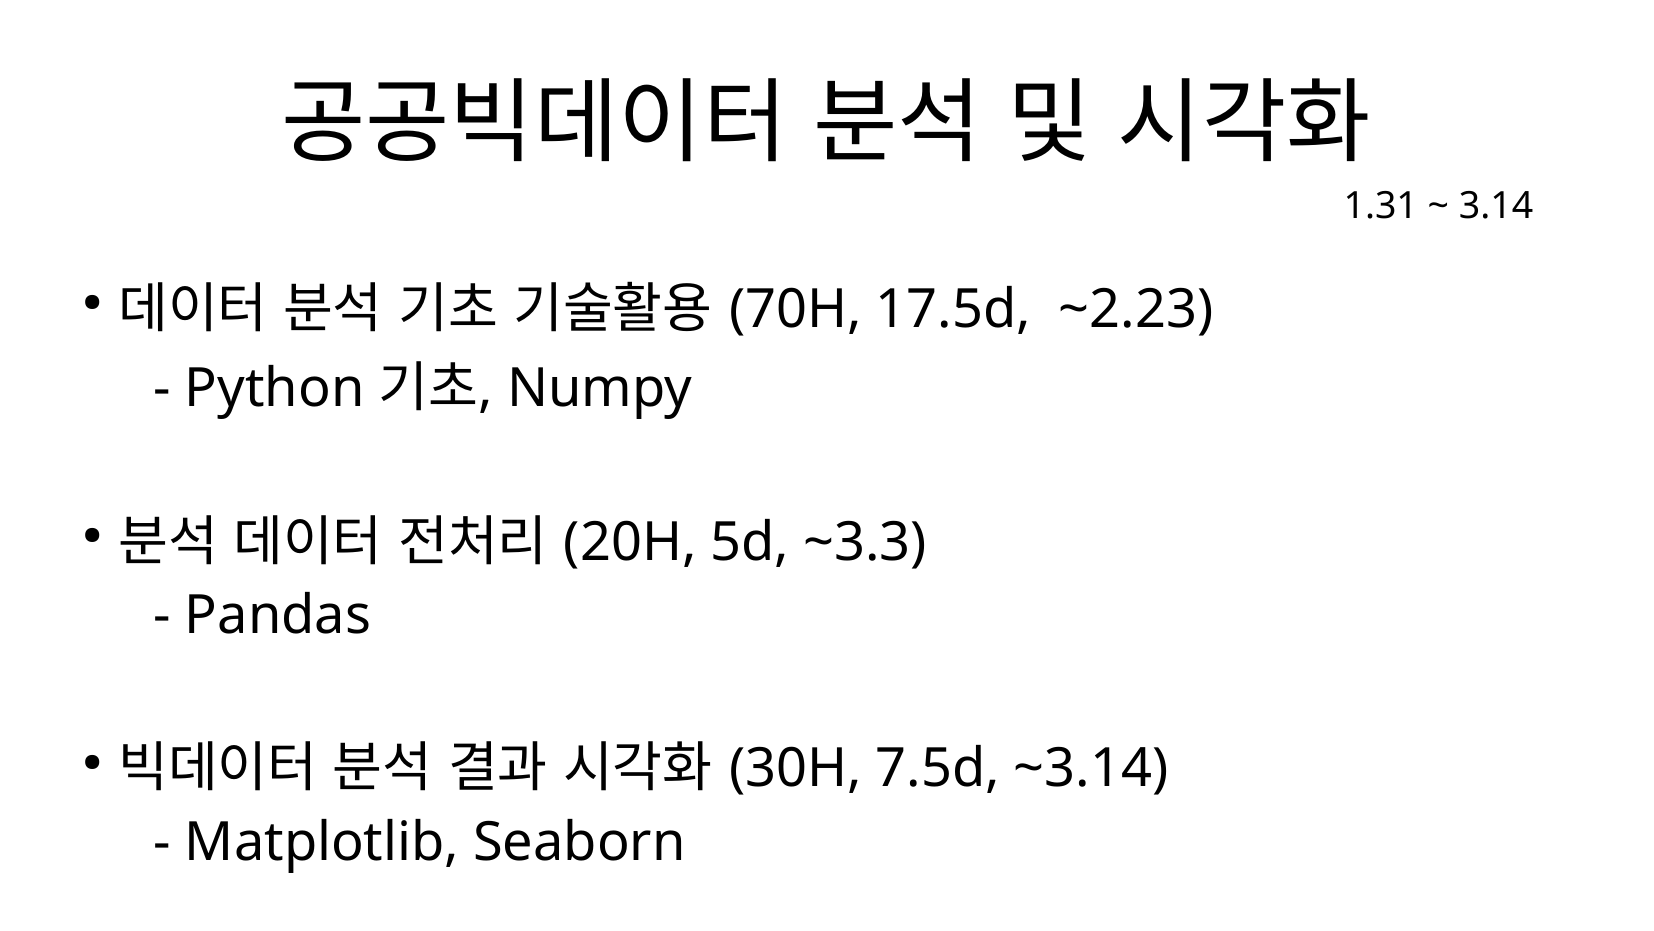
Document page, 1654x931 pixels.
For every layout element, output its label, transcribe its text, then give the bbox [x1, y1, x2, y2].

text_box 1.31 ~ 3.14 [1328, 171, 1563, 230]
title 공공빅데이터 분석 및 시각화 [82, 37, 1571, 193]
subtitle 데이터 분석 기초 기술활용 (70H, 17.5d, ~2.23) - Python 기초, Numpy 분석 데이터 전처리 (20H, 5d, ~3.3) - Pandas 빅데이터 분석 결과 시각화 (30H, 7.5d, ~3.14) - Matplotlib, Seaborn [82, 264, 1571, 805]
